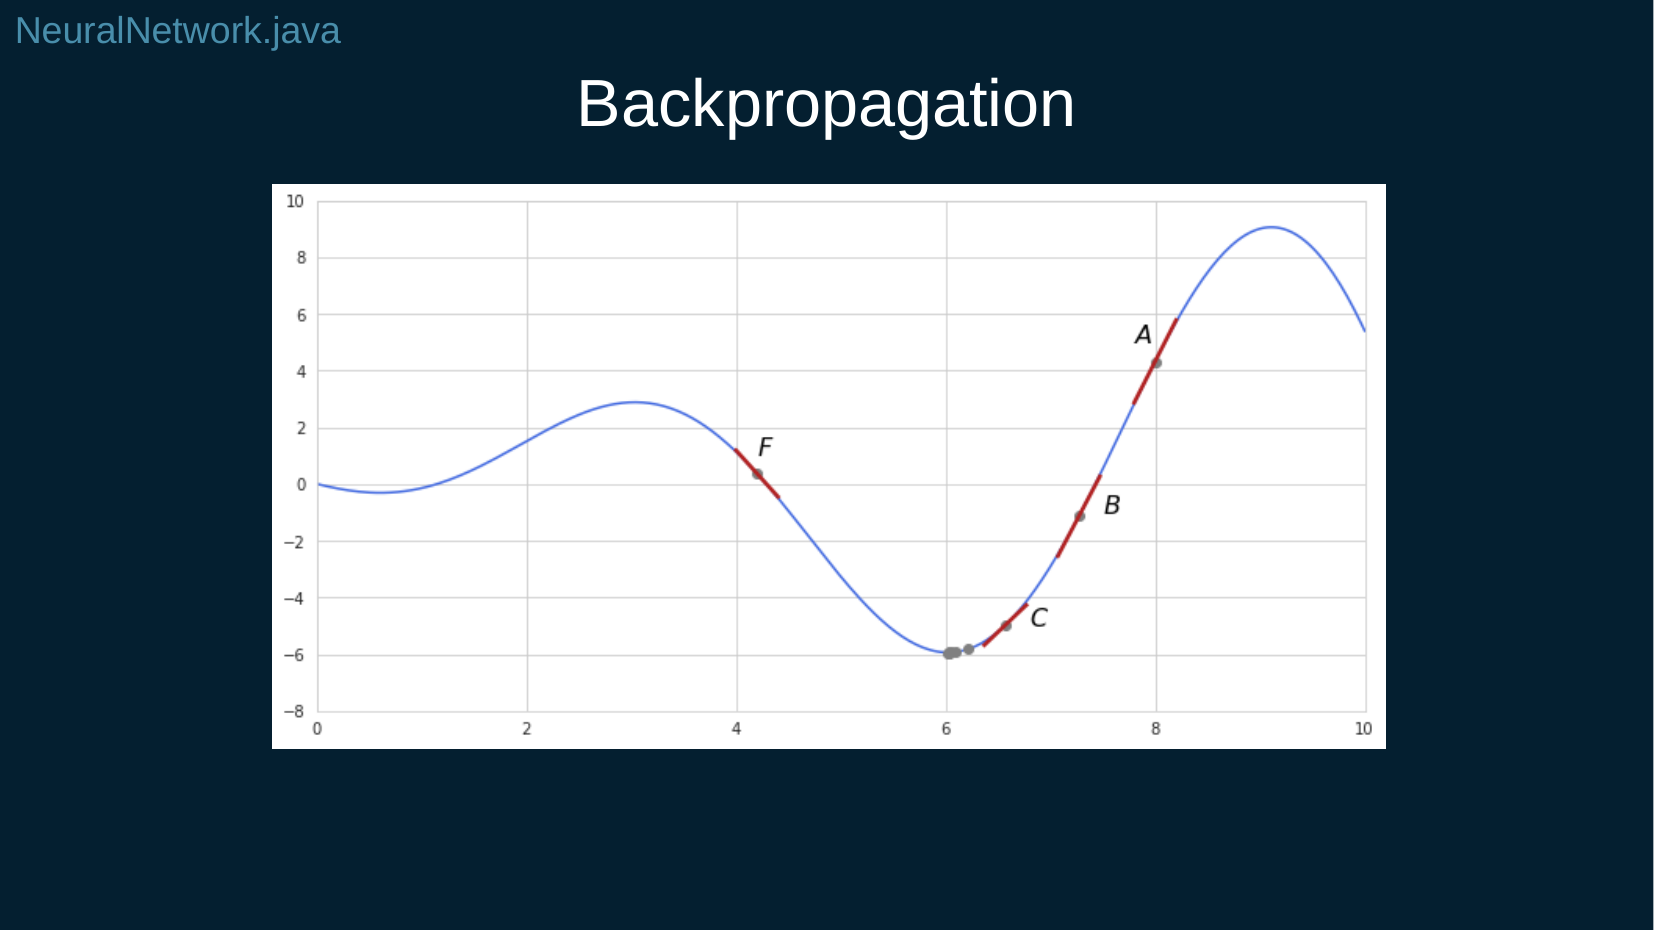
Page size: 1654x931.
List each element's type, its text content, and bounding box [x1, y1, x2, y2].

picture [272, 184, 1386, 749]
text_box Backpropagation [516, 59, 1137, 178]
text_box NeuralNetwork.java [0, 2, 591, 60]
